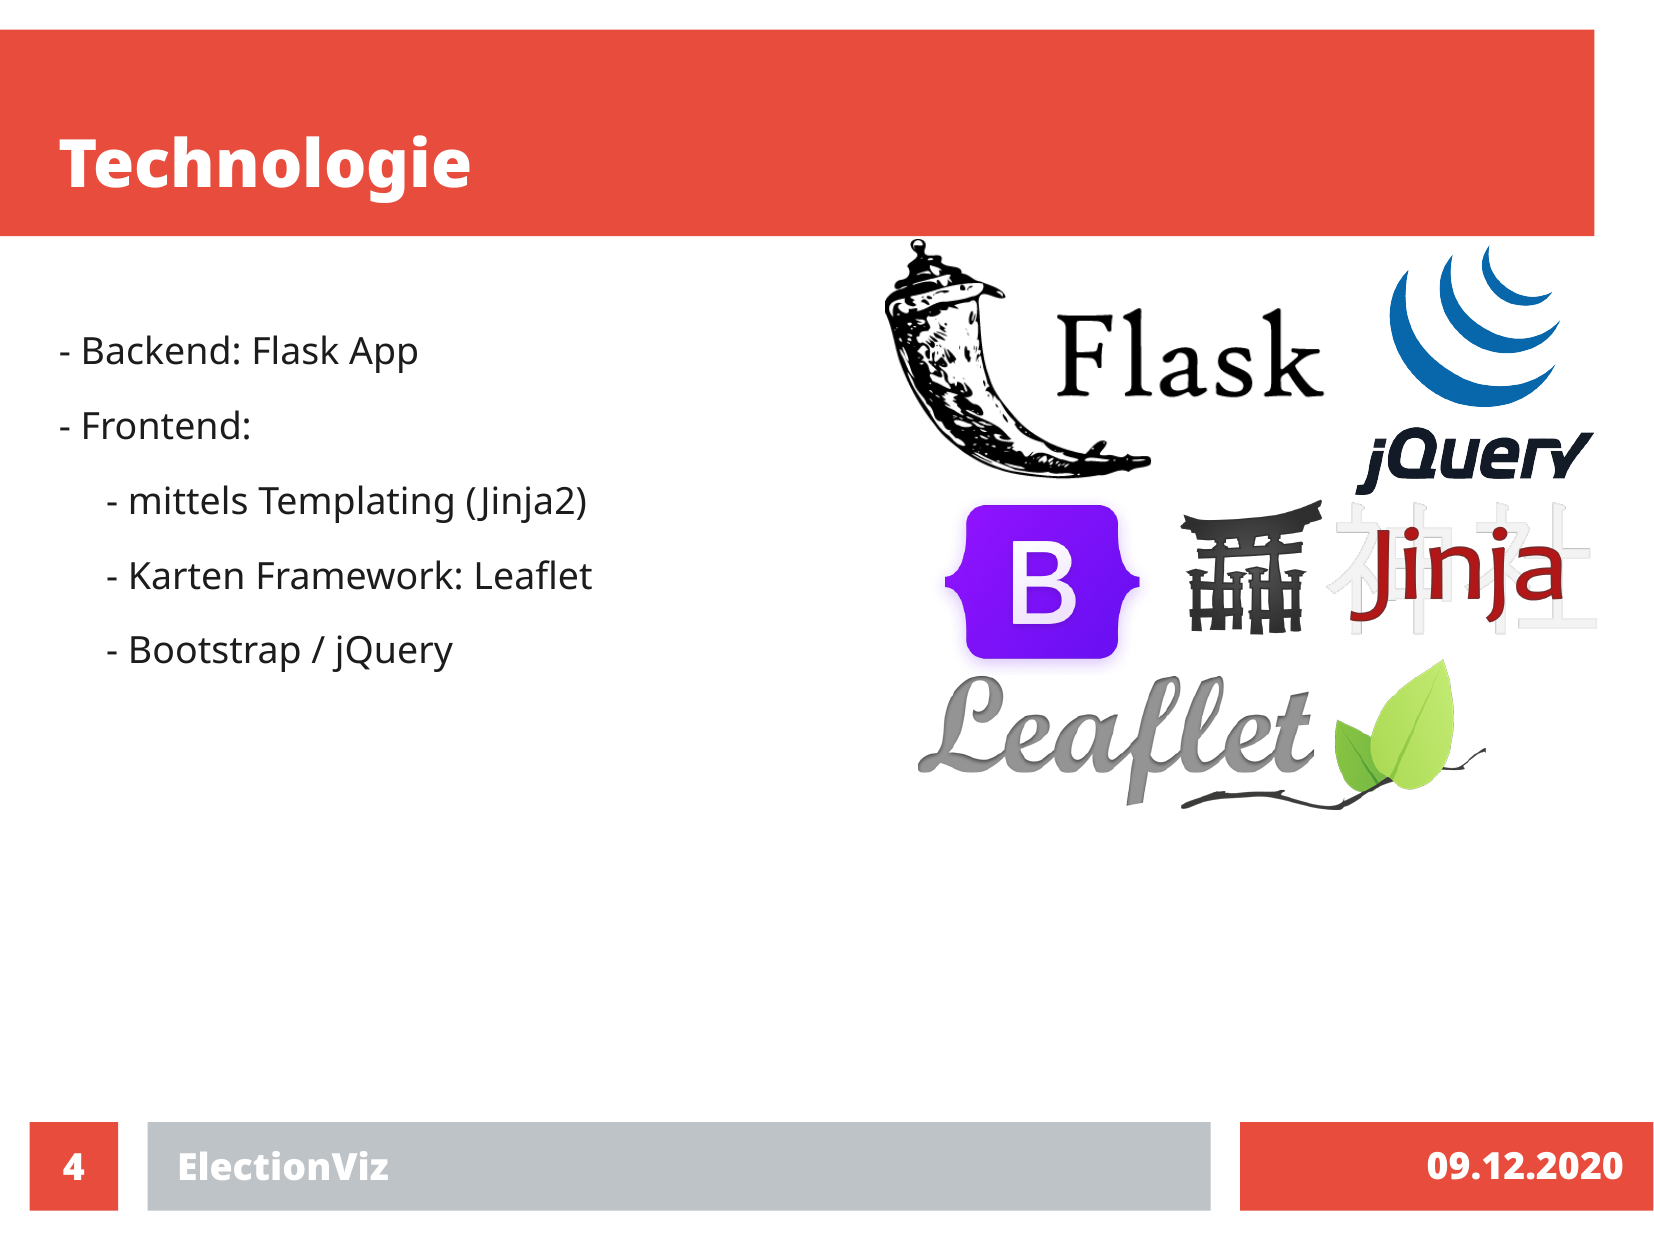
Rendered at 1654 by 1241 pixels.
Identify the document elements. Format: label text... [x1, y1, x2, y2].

picture [885, 239, 1625, 811]
list - Backend: Flask App - Frontend: - mittels Templating (Jinja2) - Karten Framework: Leaflet - Bootstrap / jQuery [59, 324, 1565, 1093]
title Technologie [59, 59, 1595, 207]
